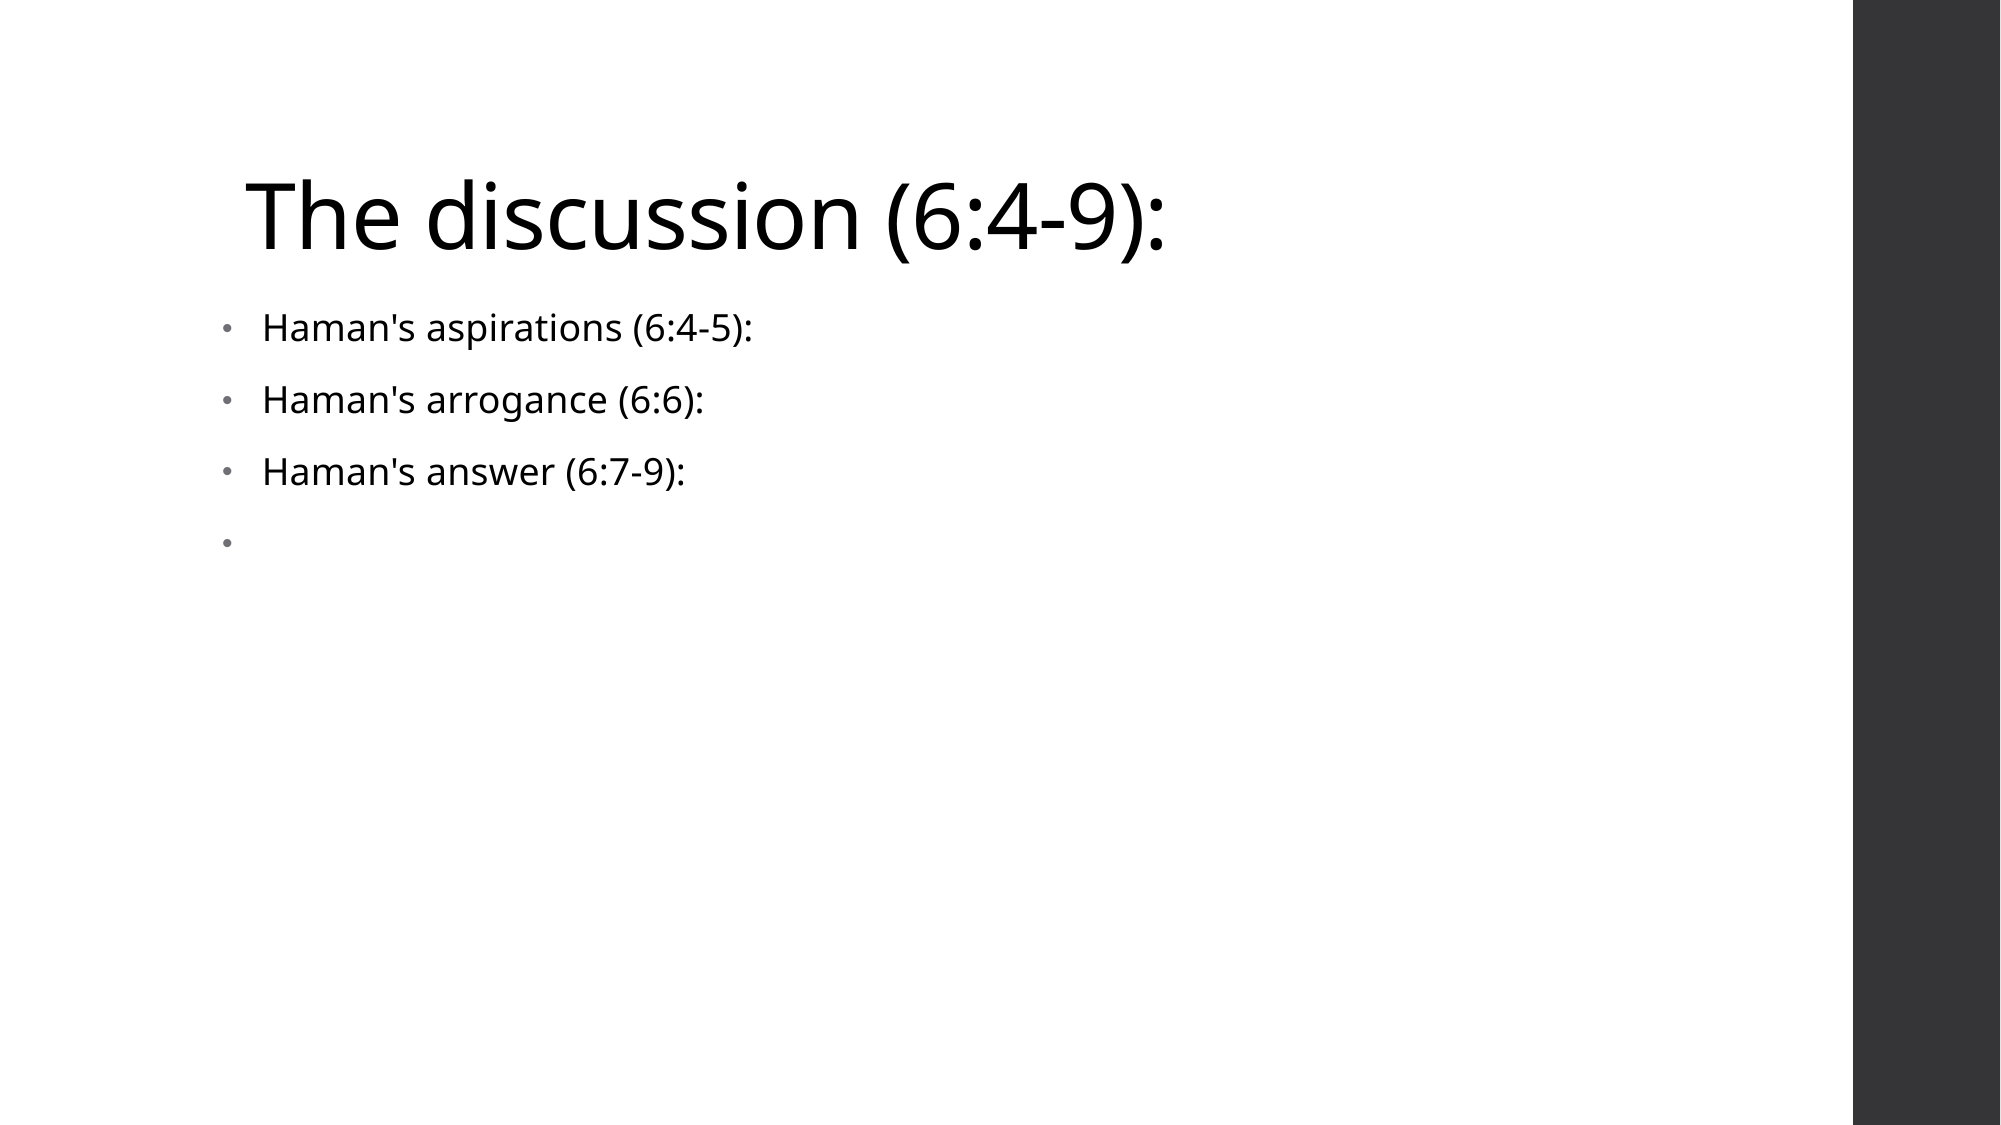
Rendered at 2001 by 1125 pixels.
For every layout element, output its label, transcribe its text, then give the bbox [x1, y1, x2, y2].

list Haman's aspirations (6:4-5): Haman's arrogance (6:6): Haman's answer (6:7-9): [206, 299, 1617, 1014]
title The discussion (6:4-9): [206, 60, 1797, 278]
